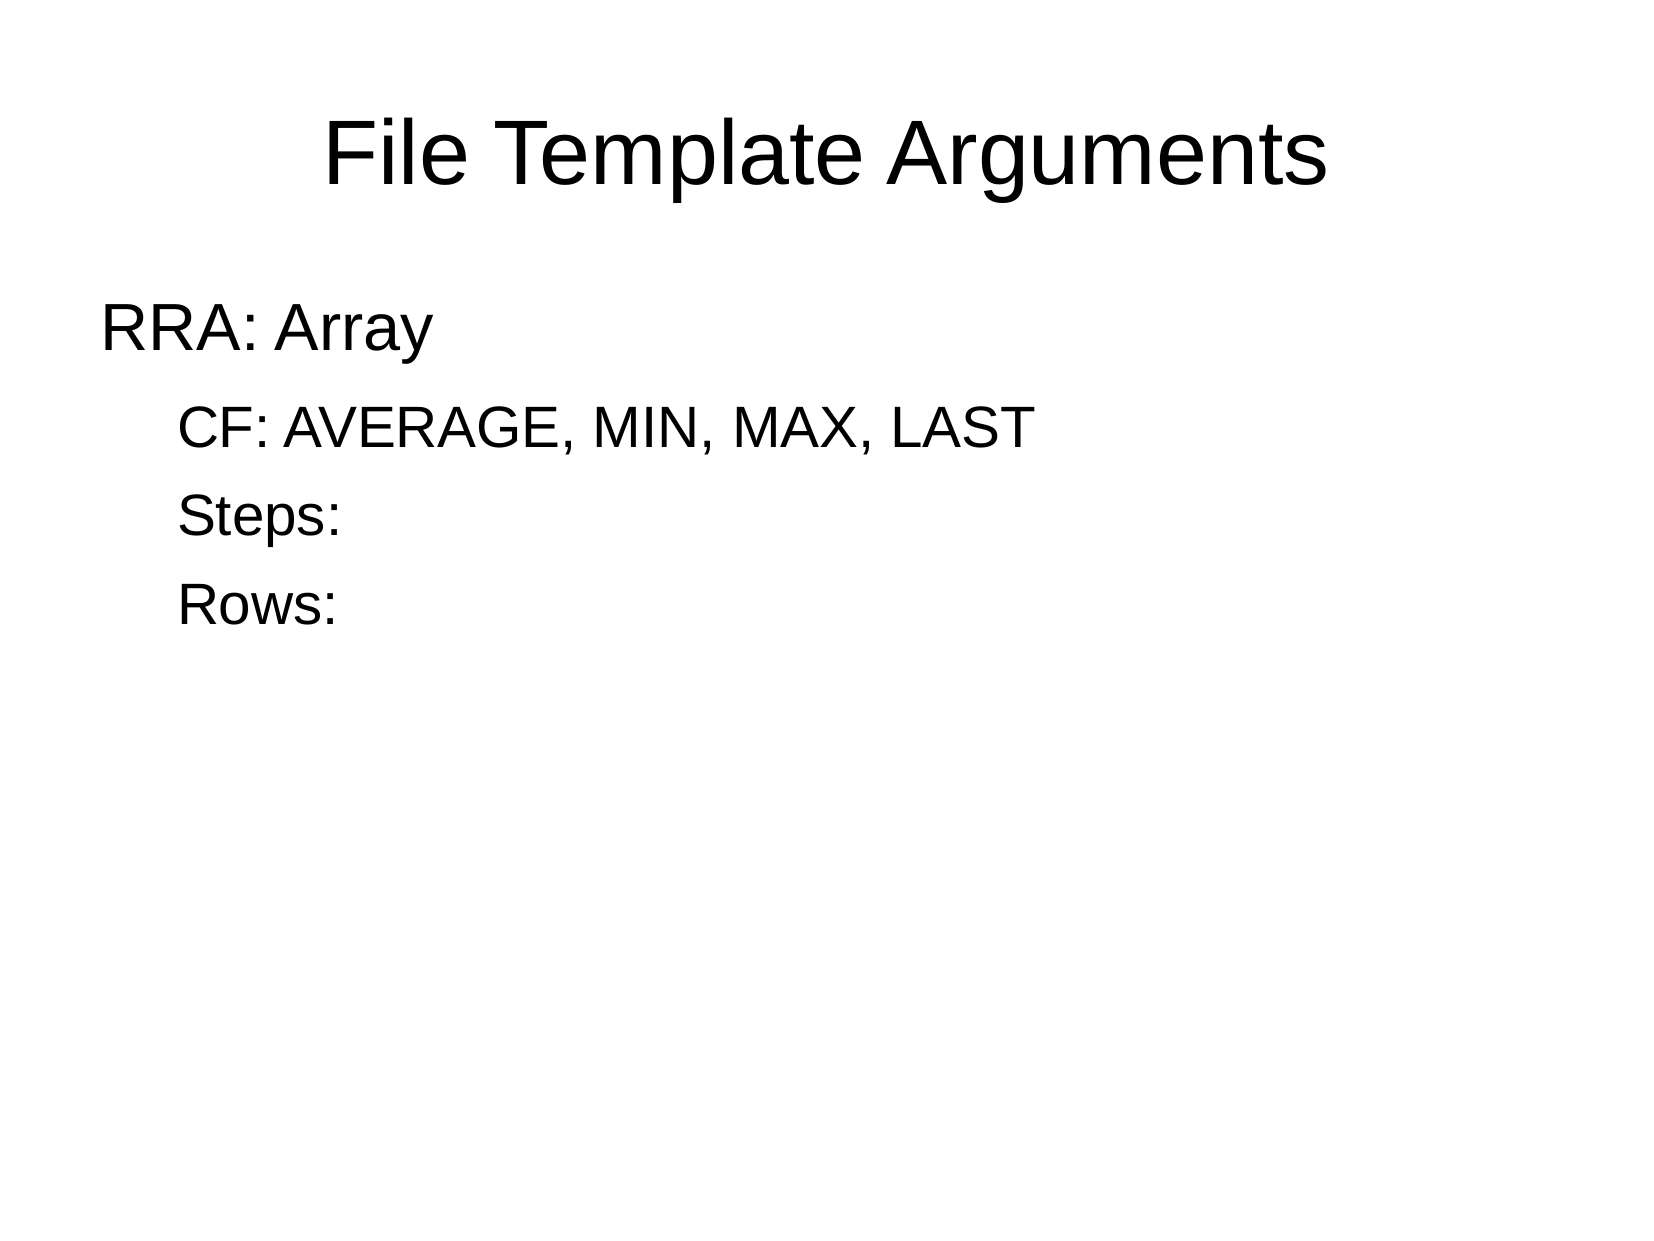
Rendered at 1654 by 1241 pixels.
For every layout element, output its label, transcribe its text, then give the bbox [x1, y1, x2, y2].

list RRA: Array CF: AVERAGE, MIN, MAX, LAST Steps: Rows: [82, 290, 1571, 1094]
title File Template Arguments [82, 56, 1571, 250]
